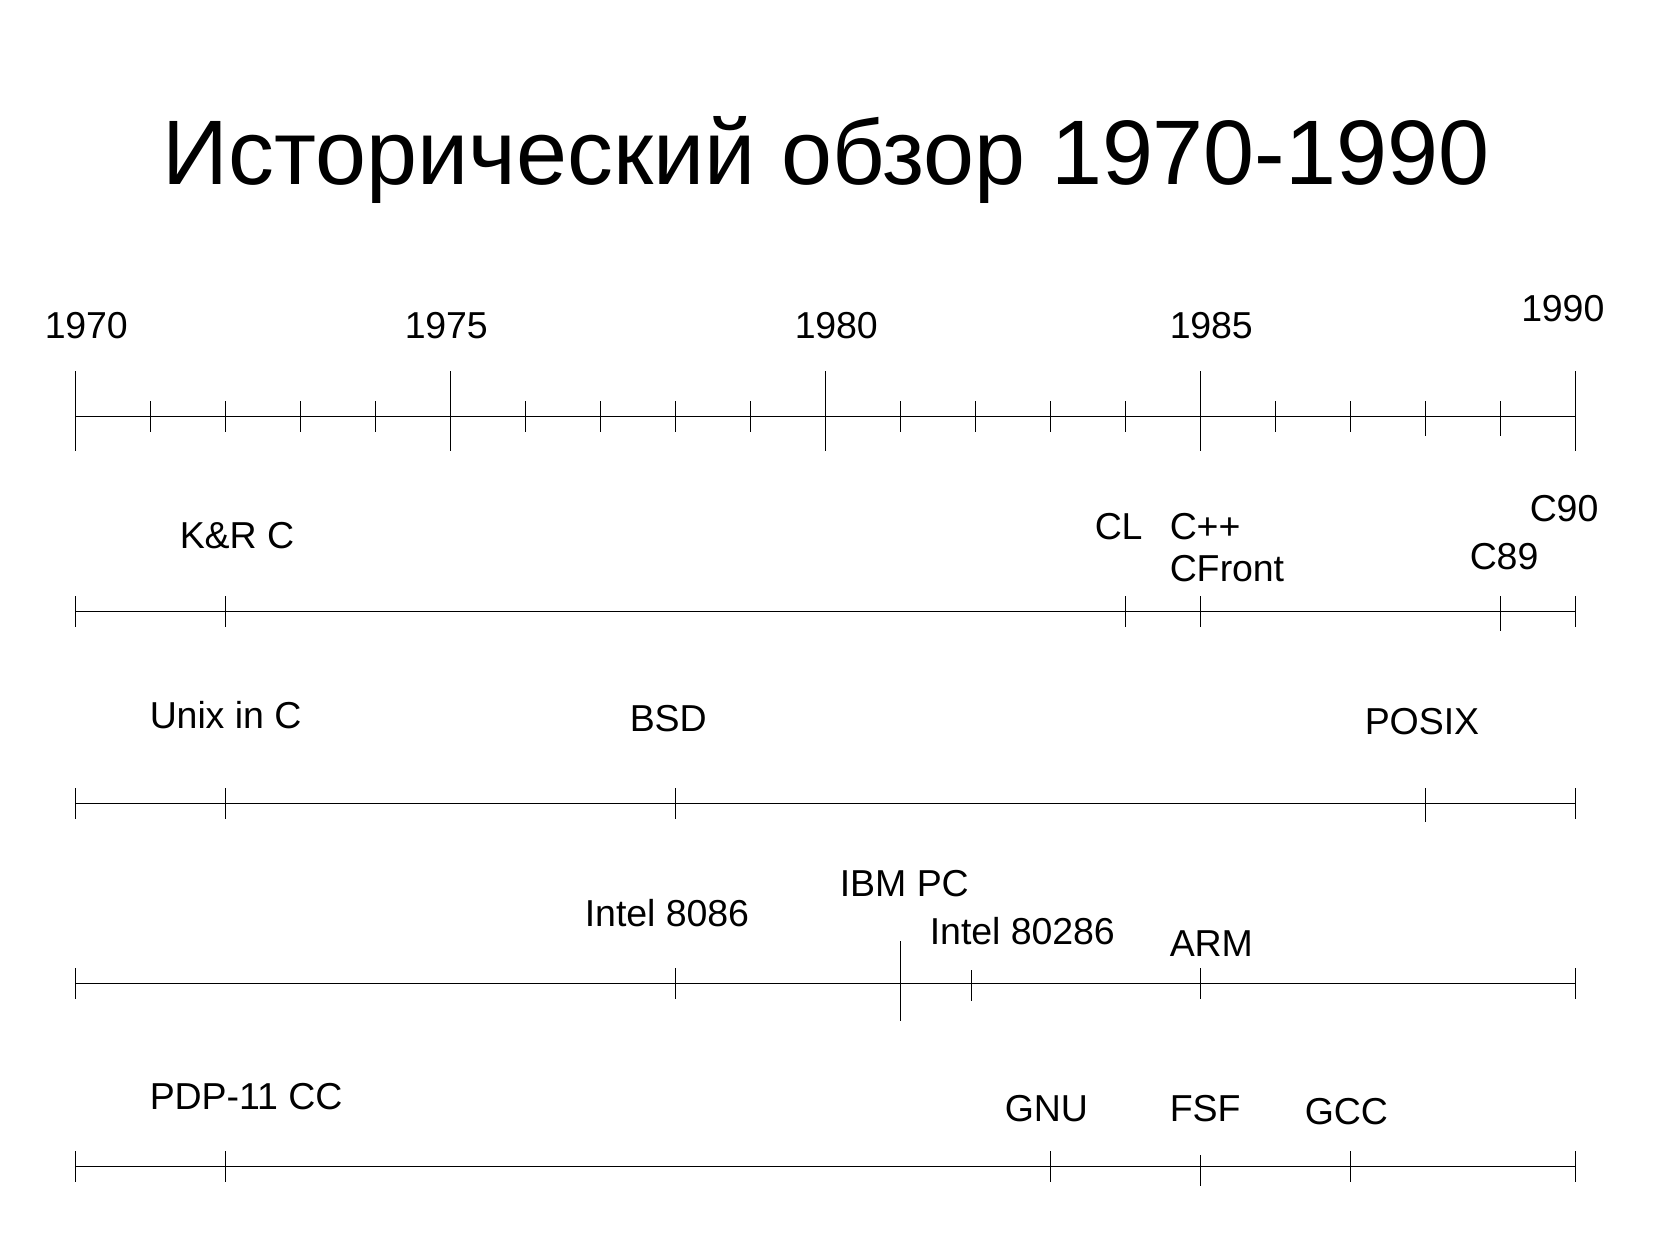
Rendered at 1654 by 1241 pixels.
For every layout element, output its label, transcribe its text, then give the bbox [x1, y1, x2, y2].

text_box IBM PC [825, 855, 1051, 912]
text_box C90 [1515, 480, 1621, 537]
text_box FSF [1155, 1080, 1261, 1137]
text_box BSD [615, 690, 736, 747]
title Исторический обзор 1970-1990 [82, 49, 1571, 257]
text_box ARM [1155, 915, 1276, 972]
text_box 1975 [390, 296, 511, 354]
text_box Intel 8086 [570, 885, 766, 942]
text_box 1980 [780, 296, 901, 354]
text_box Intel 80286 [915, 903, 1141, 961]
text_box C89 [1455, 528, 1561, 586]
text_box Unix in C [135, 686, 346, 744]
text_box CL [1080, 498, 1171, 556]
text_box C++ CFront [1155, 498, 1306, 597]
text_box PDP-11 CC [135, 1068, 376, 1126]
text_box 1985 [1155, 296, 1276, 354]
text_box GNU [990, 1080, 1111, 1137]
text_box 1970 [30, 296, 151, 354]
text_box GCC [1290, 1083, 1411, 1141]
text_box K&R C [165, 506, 316, 564]
text_box POSIX [1350, 693, 1501, 751]
text_box 1990 [1506, 280, 1627, 341]
